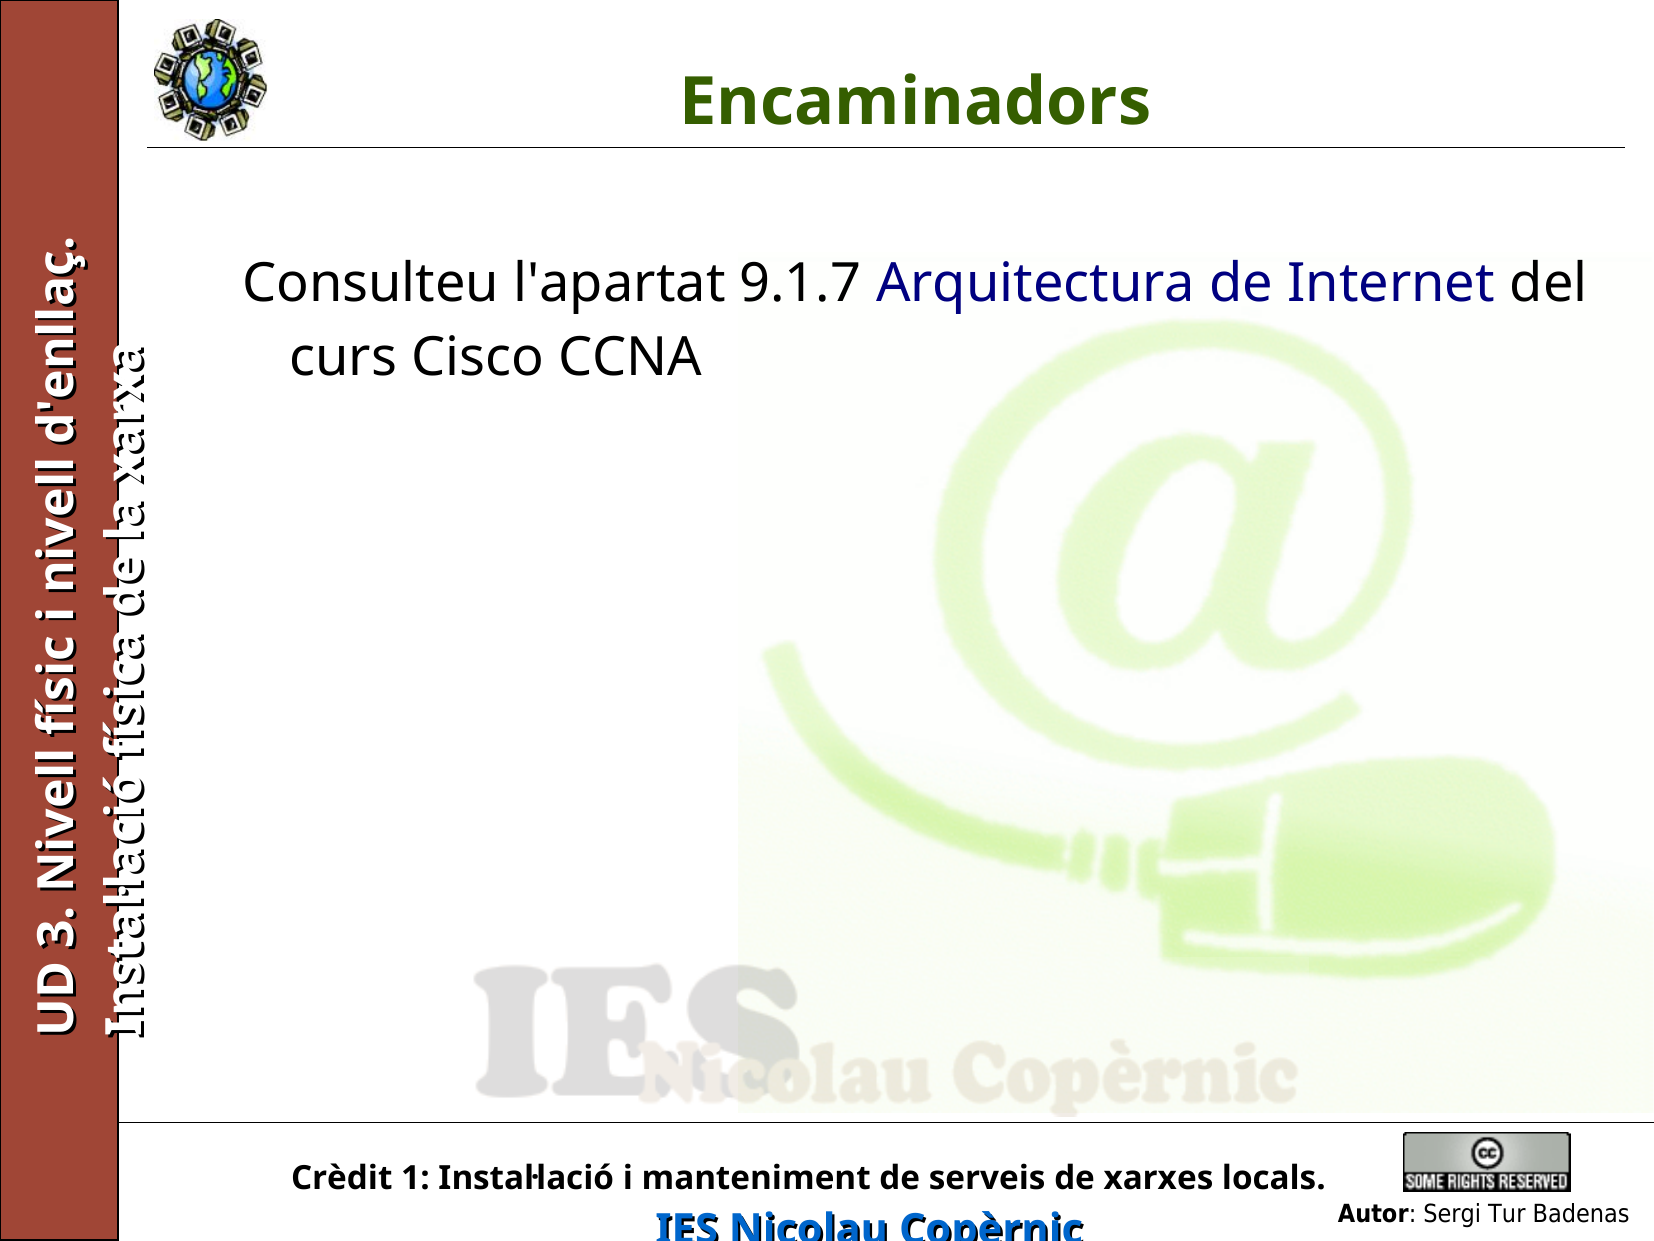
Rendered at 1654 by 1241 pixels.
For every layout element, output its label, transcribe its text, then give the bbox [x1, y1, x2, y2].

title Encaminadors [171, 56, 1654, 141]
picture [1403, 1132, 1571, 1192]
list Consulteu l'apartat 9.1.7 Arquitectura de Internet del curs Cisco CCNA [147, 242, 1636, 1078]
picture [154, 19, 268, 142]
picture [466, 252, 1654, 1117]
